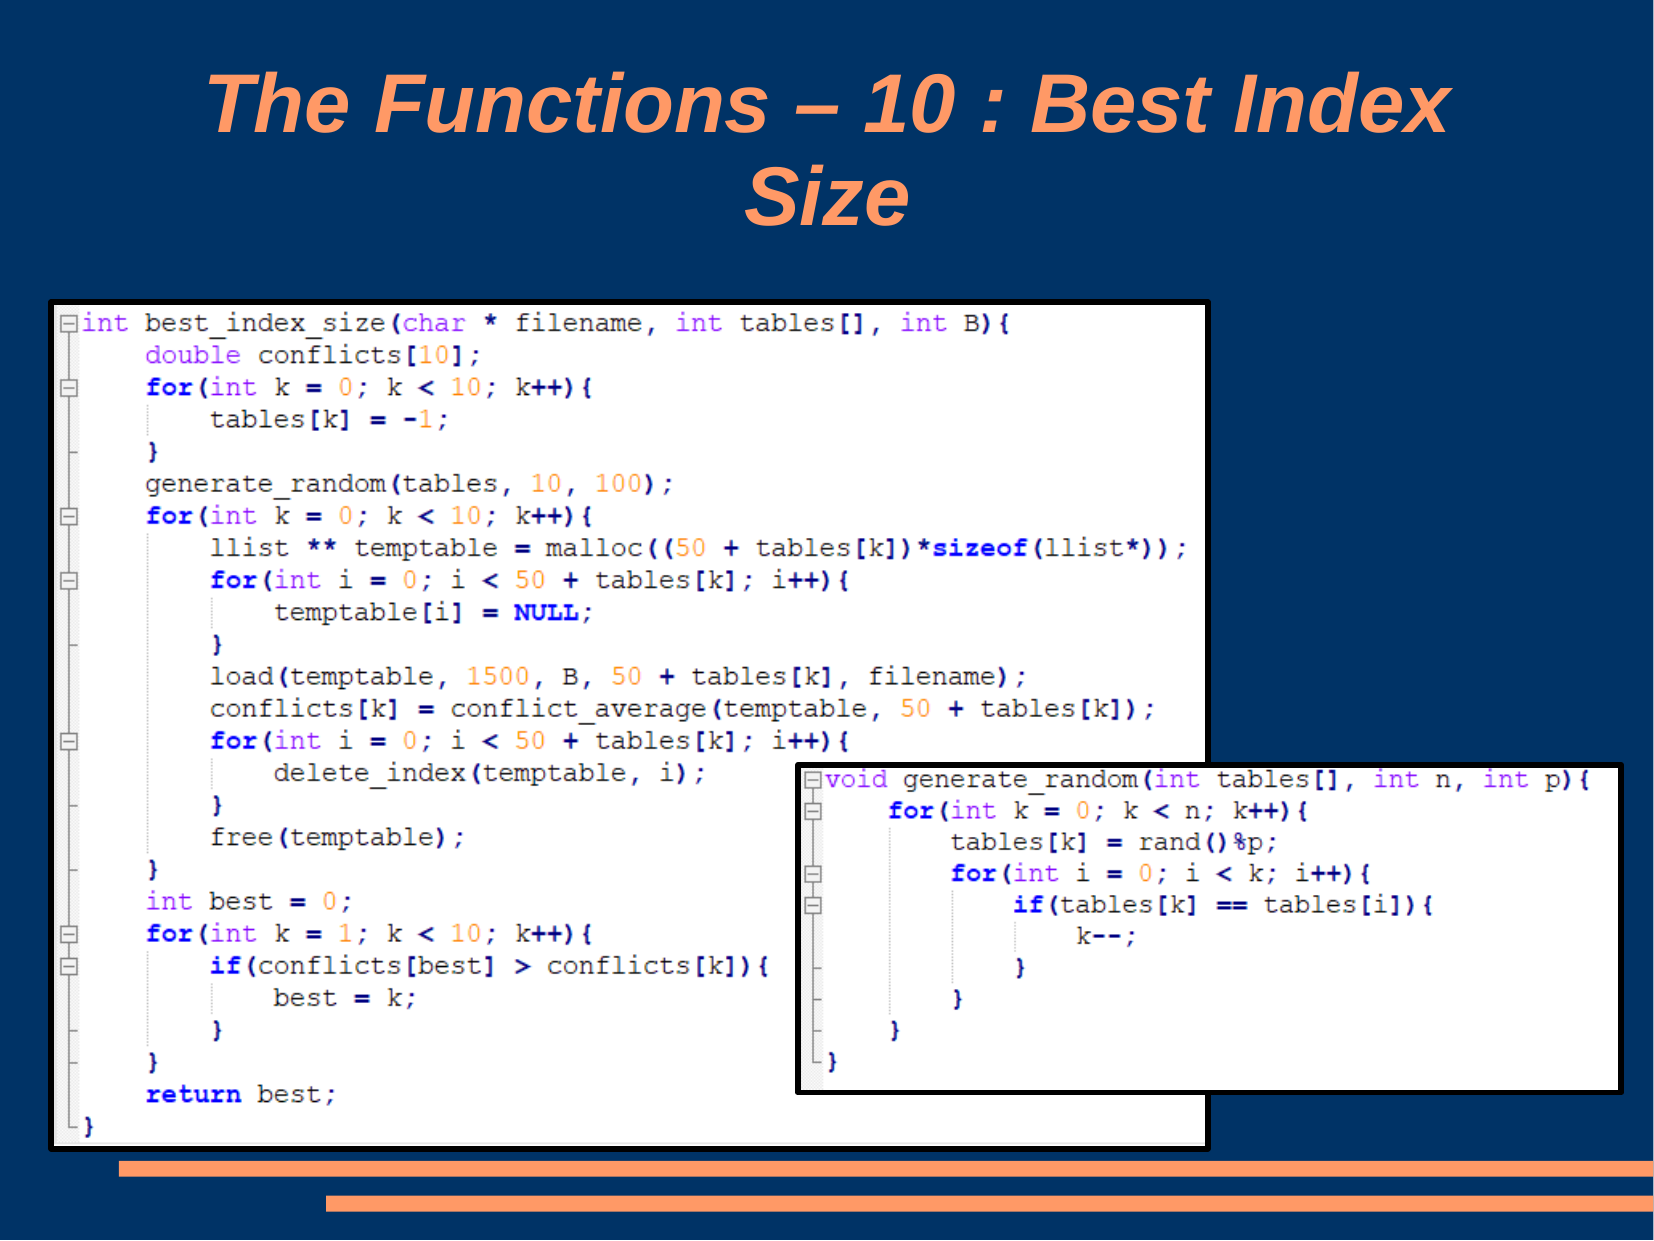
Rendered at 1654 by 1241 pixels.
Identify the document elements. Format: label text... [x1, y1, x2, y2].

title The Functions – 10 : Best Index Size [121, 46, 1534, 254]
picture [800, 767, 1619, 1090]
picture [54, 304, 1205, 1146]
